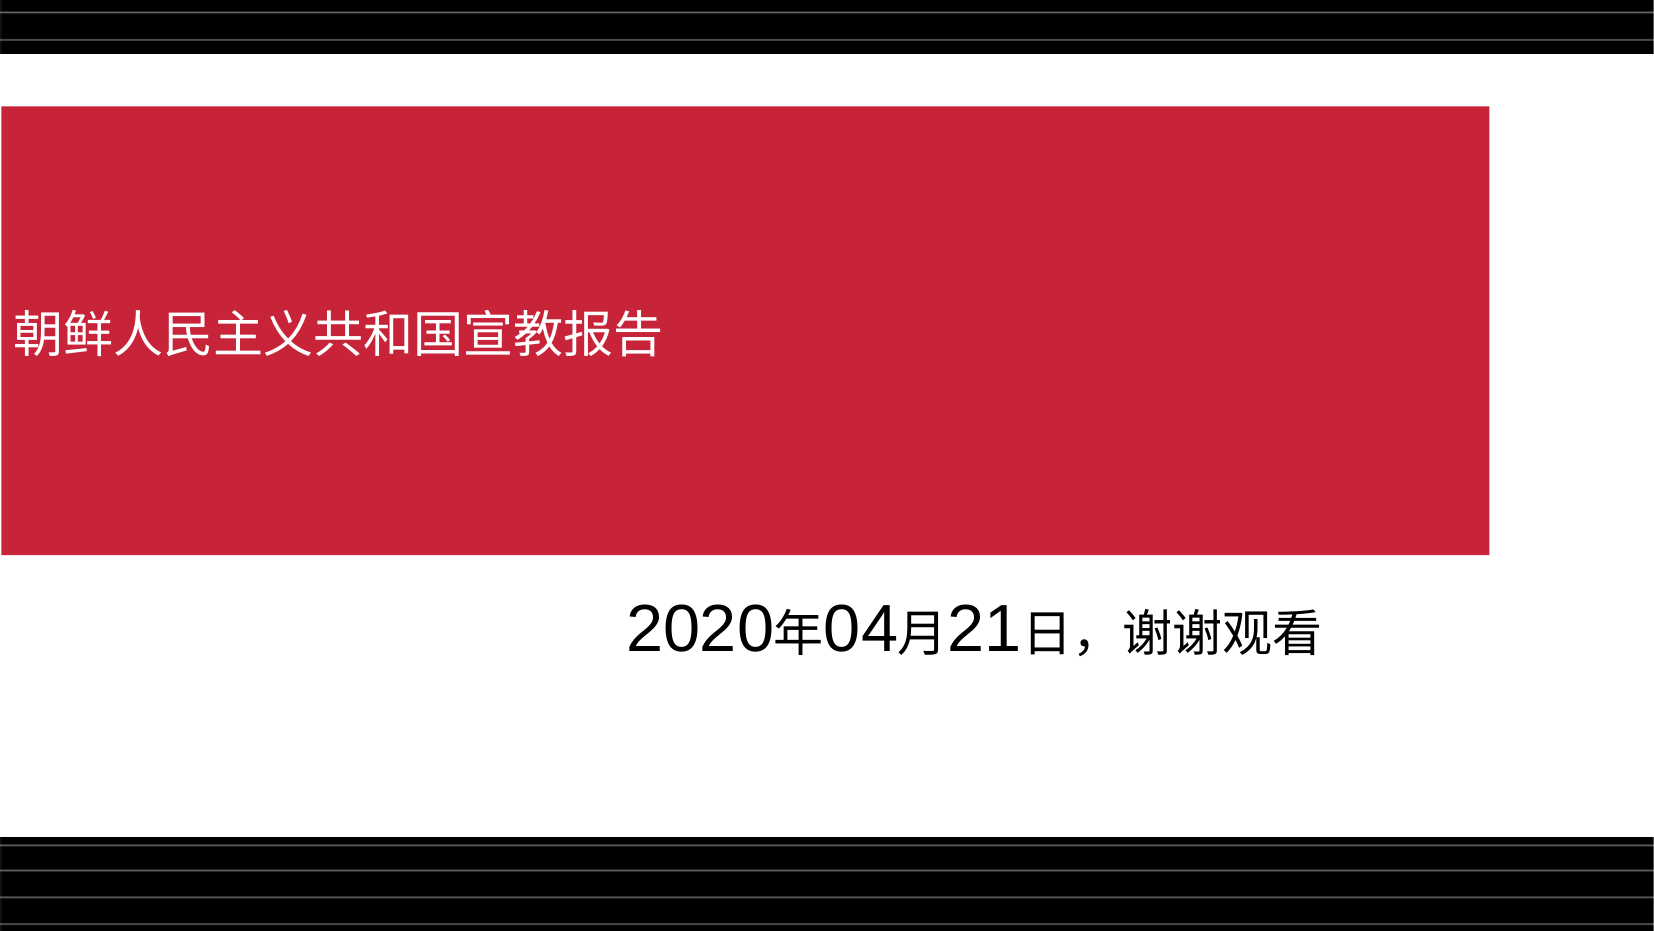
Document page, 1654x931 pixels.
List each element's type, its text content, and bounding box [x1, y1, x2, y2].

picture [0, 0, 1654, 54]
subtitle 2020年04月21日，谢谢观看 [625, 590, 1489, 804]
picture [0, 837, 1654, 931]
title 朝鲜人民主义共和国宣教报告 [1, 106, 1490, 556]
